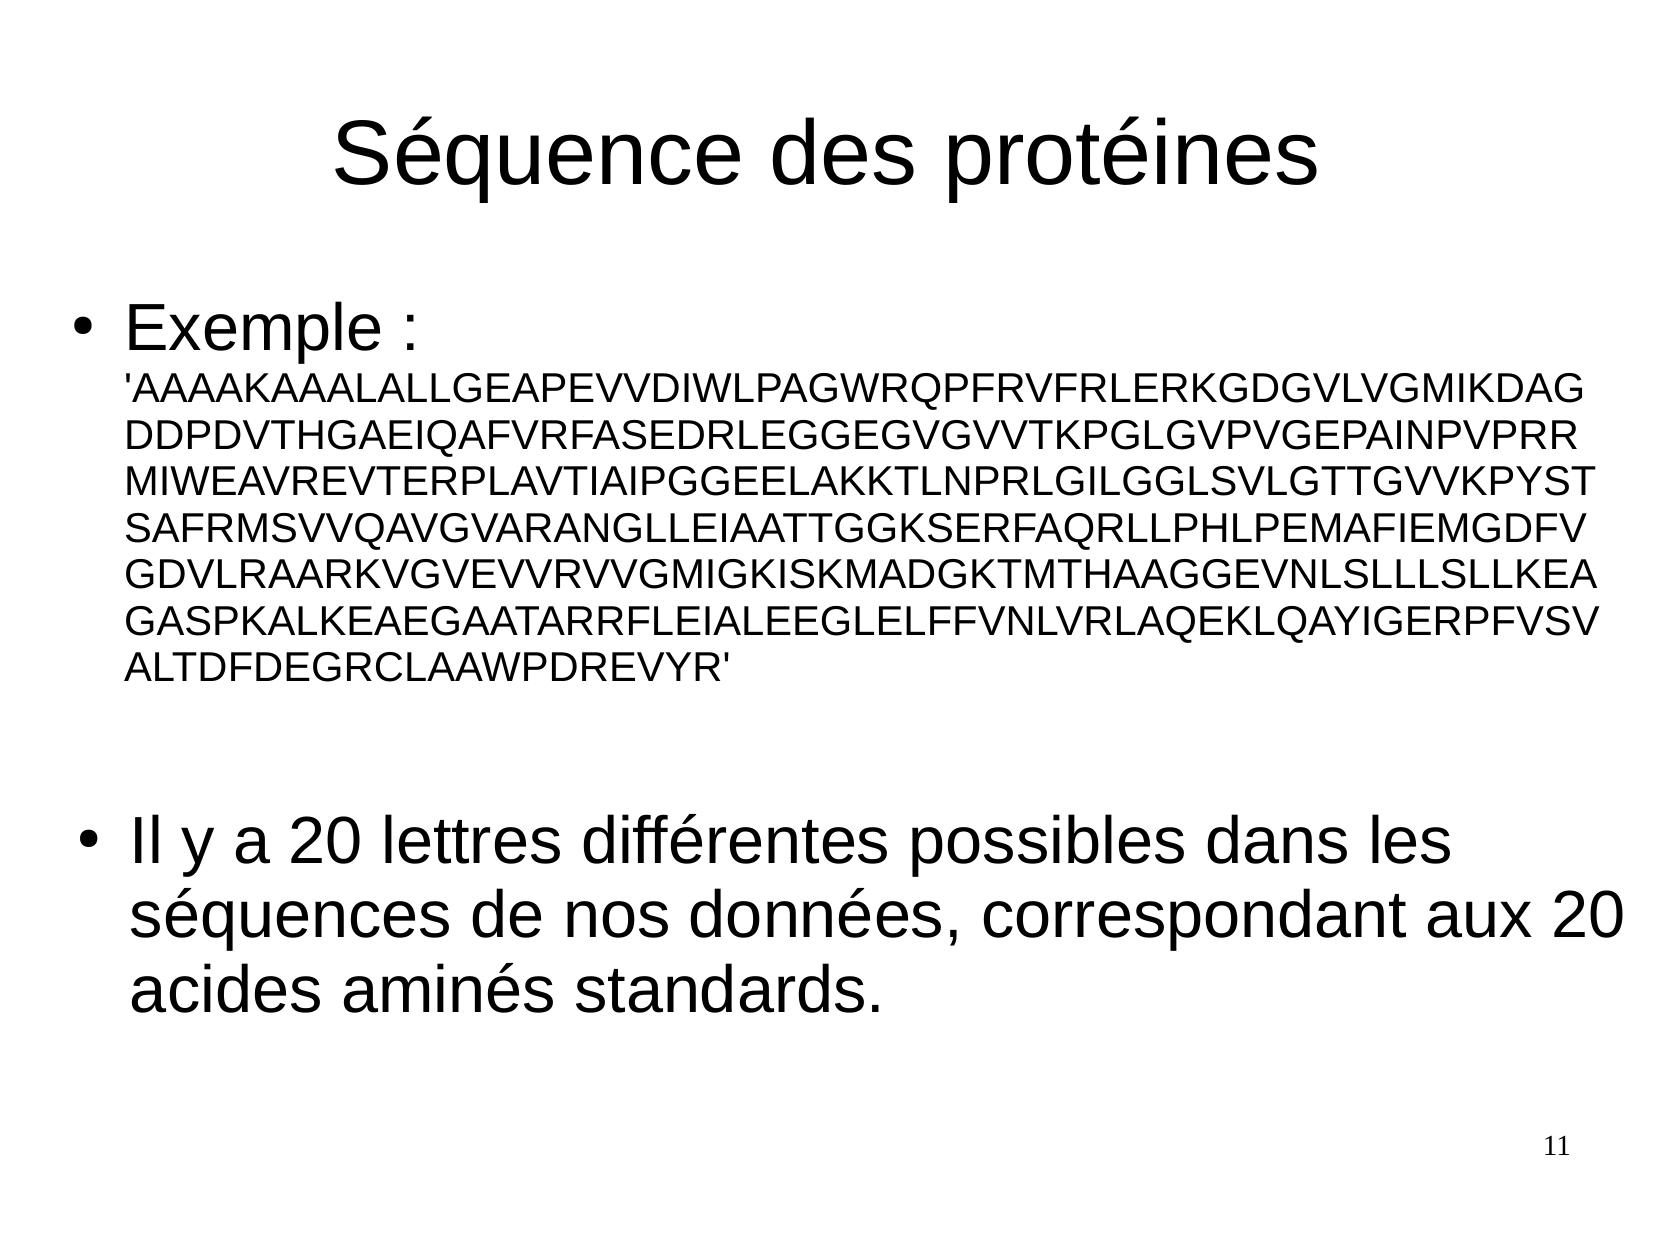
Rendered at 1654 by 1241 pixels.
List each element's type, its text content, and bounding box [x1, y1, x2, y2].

list Il y a 20 lettres différentes possibles dans les séquences de nos données, correspondant aux 20 acides aminés standards. [59, 802, 1630, 1193]
title Séquence des protéines [82, 49, 1571, 257]
list Exemple : 'AAAAKAAALALLGEAPEVVDIWLPAGWRQPFRVFRLERKGDGVLVGMIKDAGDDPDVTHGAEIQAFVRFASEDRLEGGEGVGVVTKPGLGVPVGEPAINPVPRRMIWEAVREVTERPLAVTIAIPGGEELAKKTLNPRLGILGGLSVLGTTGVVKPYSTSAFRMSVVQAVGVARANGLLEIAATTGGKSERFAQRLLPHLPEMAFIEMGDFVGDVLRAARKVGVEVVRVVGMIGKISKMADGKTMTHAAGGEVNLSLLLSLLKEAGASPKALKEAEGAATARRFLEIALEEGLELFFVNLVRLAQEKLQAYIGERPFVSVALTDFDEGRCLAAWPDREVYR' [53, 290, 1607, 756]
